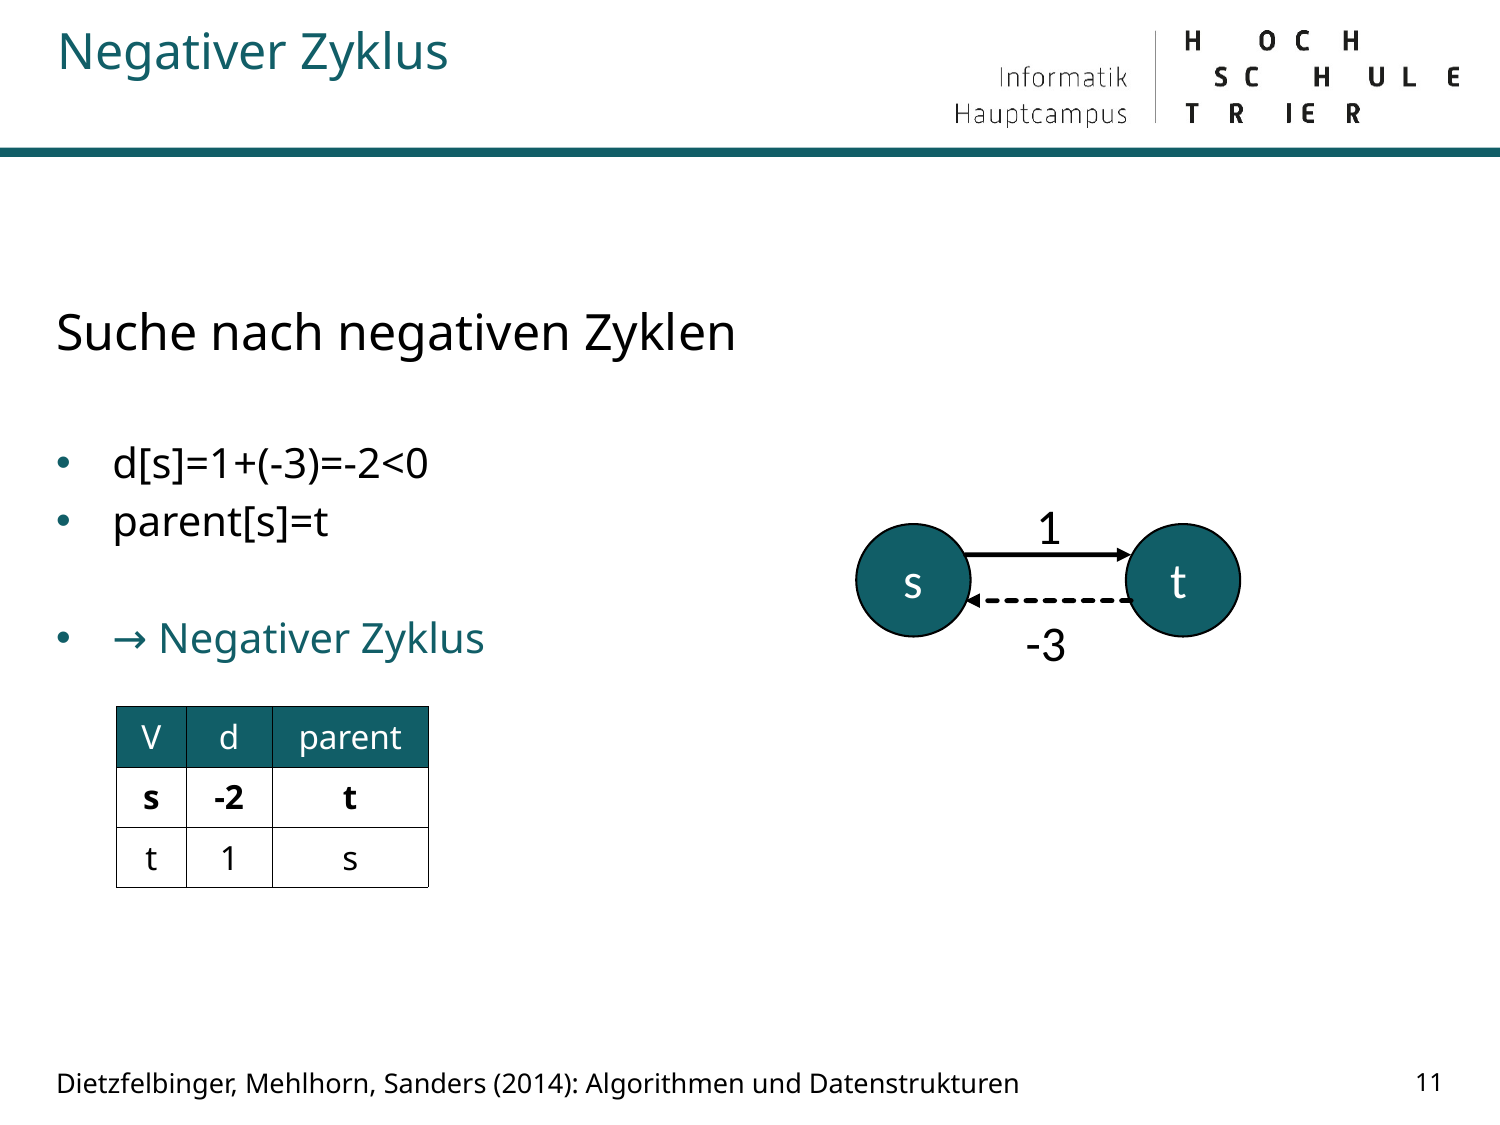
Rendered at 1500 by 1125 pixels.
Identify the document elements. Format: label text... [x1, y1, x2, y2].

table_cell t [117, 828, 186, 887]
table_cell 1 [187, 828, 272, 887]
text_box [856, 524, 971, 637]
table_cell s [273, 828, 428, 887]
slide_number <Foliennummer> [1222, 1058, 1459, 1106]
text_box 1 [1021, 490, 1074, 559]
text_box s [903, 557, 955, 609]
text_box [1125, 524, 1241, 637]
table_cell -2 [187, 768, 272, 827]
table_cell s [117, 768, 186, 827]
picture [956, 30, 1459, 128]
text_box Suche nach negativen Zyklen d[s]=1+(-3)=-2<0 parent[s]=t → Negativer Zyklus [41, 249, 1459, 888]
table_header V [117, 707, 186, 767]
table_header d [187, 707, 272, 767]
table_header parent [273, 707, 428, 767]
title Negativer Zyklus [42, 12, 941, 131]
text_box Dietzfelbinger, Mehlhorn, Sanders (2014): Algorithmen und Datenstrukturen [41, 1058, 1193, 1106]
text_box t [1170, 558, 1222, 609]
table_cell t [273, 768, 428, 827]
text_box -3 [1009, 583, 1083, 700]
